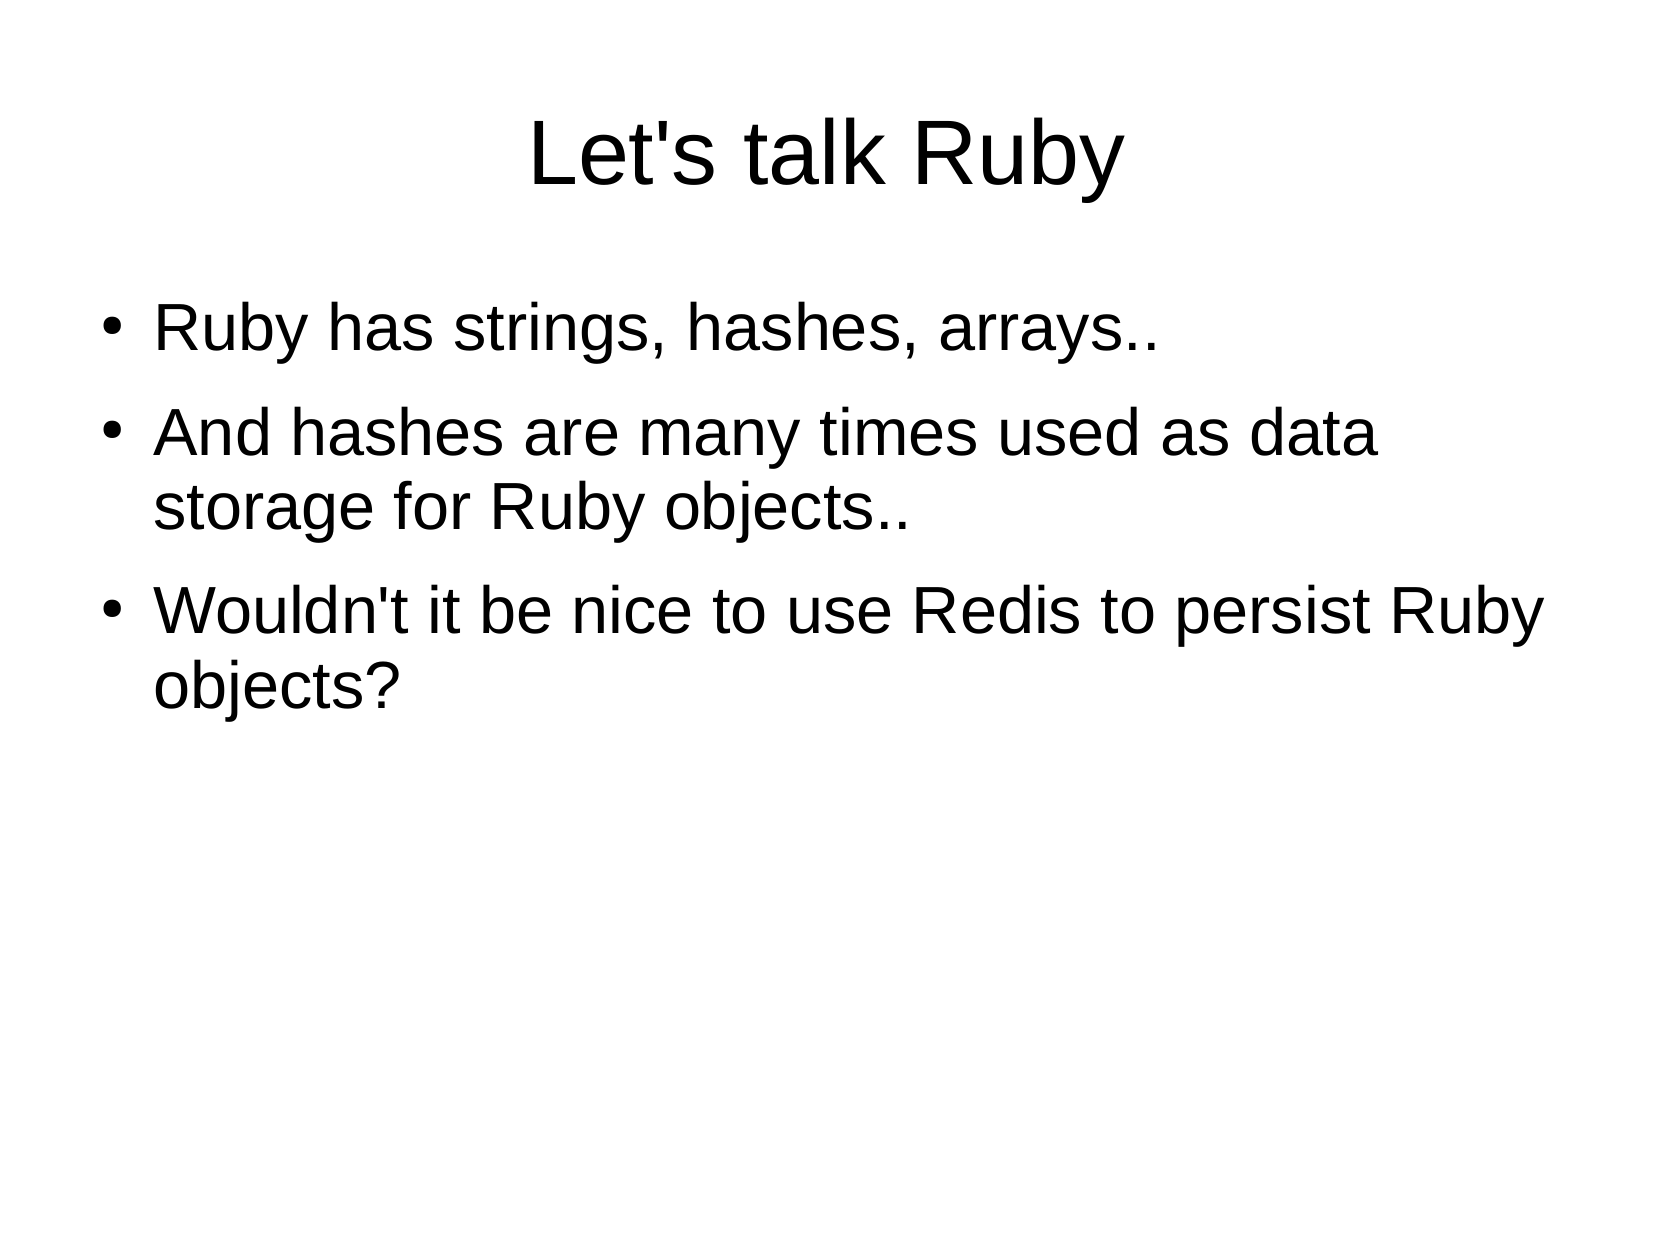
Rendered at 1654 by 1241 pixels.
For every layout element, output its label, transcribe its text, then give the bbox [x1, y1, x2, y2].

list Ruby has strings, hashes, arrays.. And hashes are many times used as data storage for Ruby objects.. Wouldn't it be nice to use Redis to persist Ruby objects? [82, 290, 1571, 1109]
title Let's talk Ruby [82, 49, 1571, 257]
